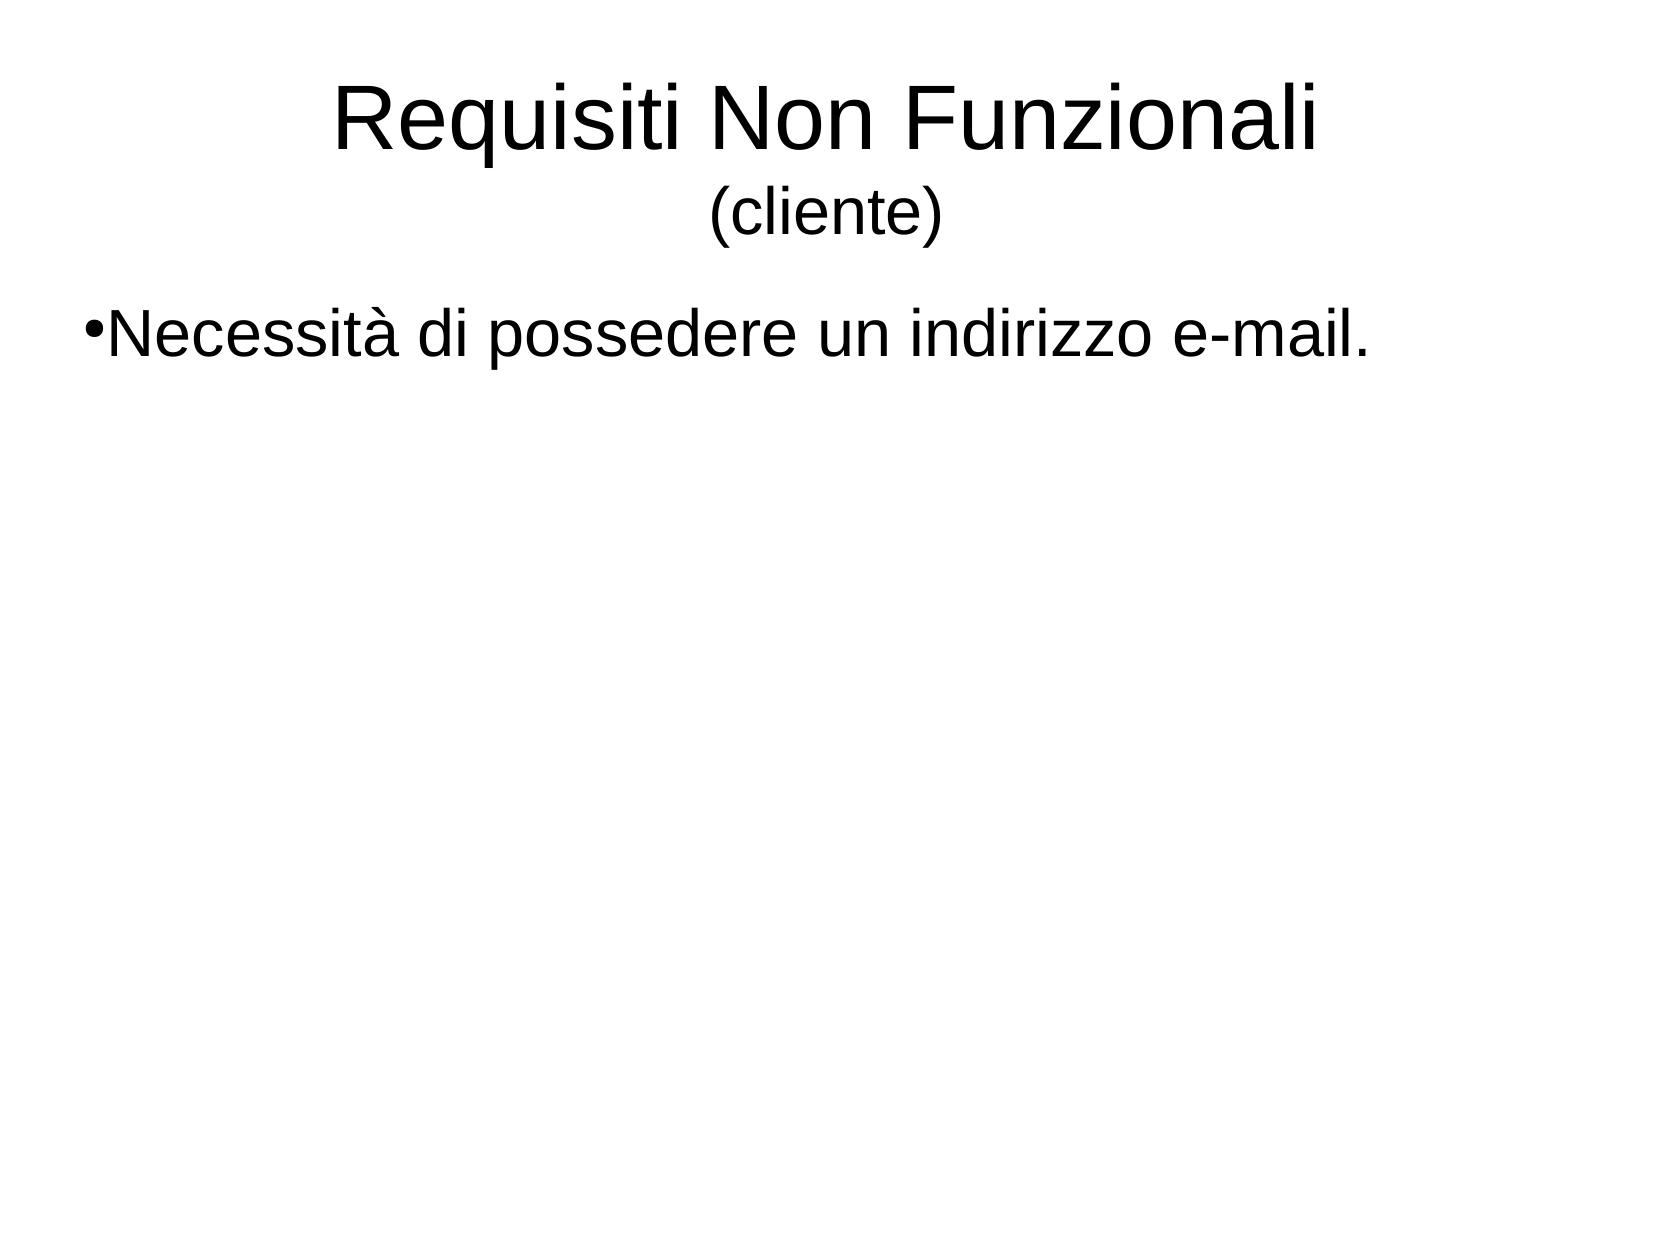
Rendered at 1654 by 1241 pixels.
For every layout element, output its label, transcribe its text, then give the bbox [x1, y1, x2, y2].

title Requisiti Non Funzionali (cliente) [82, 49, 1571, 257]
list Necessità di possedere un indirizzo e-mail. [82, 290, 1571, 1010]
